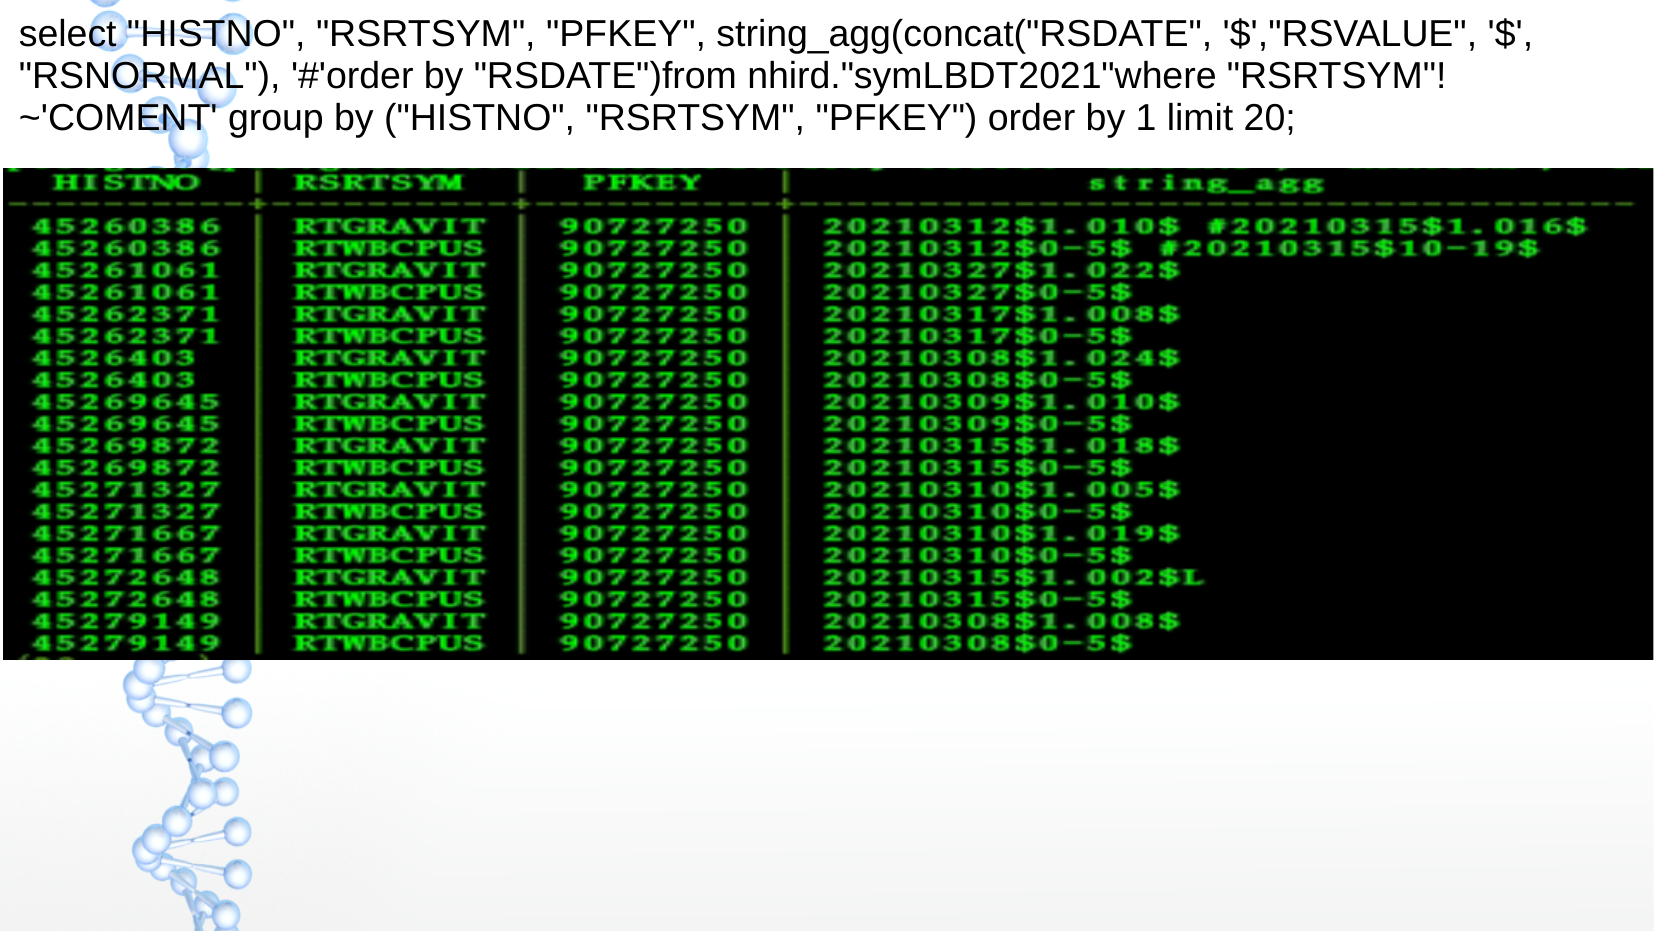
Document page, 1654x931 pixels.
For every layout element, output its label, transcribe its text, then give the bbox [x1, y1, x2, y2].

text_box select "HISTNO", "RSRTSYM", "PFKEY", string_agg(concat("RSDATE", '$',"RSVALUE", '$', "RSNORMAL"), '#'order by "RSDATE")from nhird."symLBDT2021"where "RSRTSYM"!~'COMENT' group by ("HISTNO", "RSRTSYM", "PFKEY") order by 1 limit 20; [4, 5, 1638, 146]
picture [0, 0, 1654, 931]
